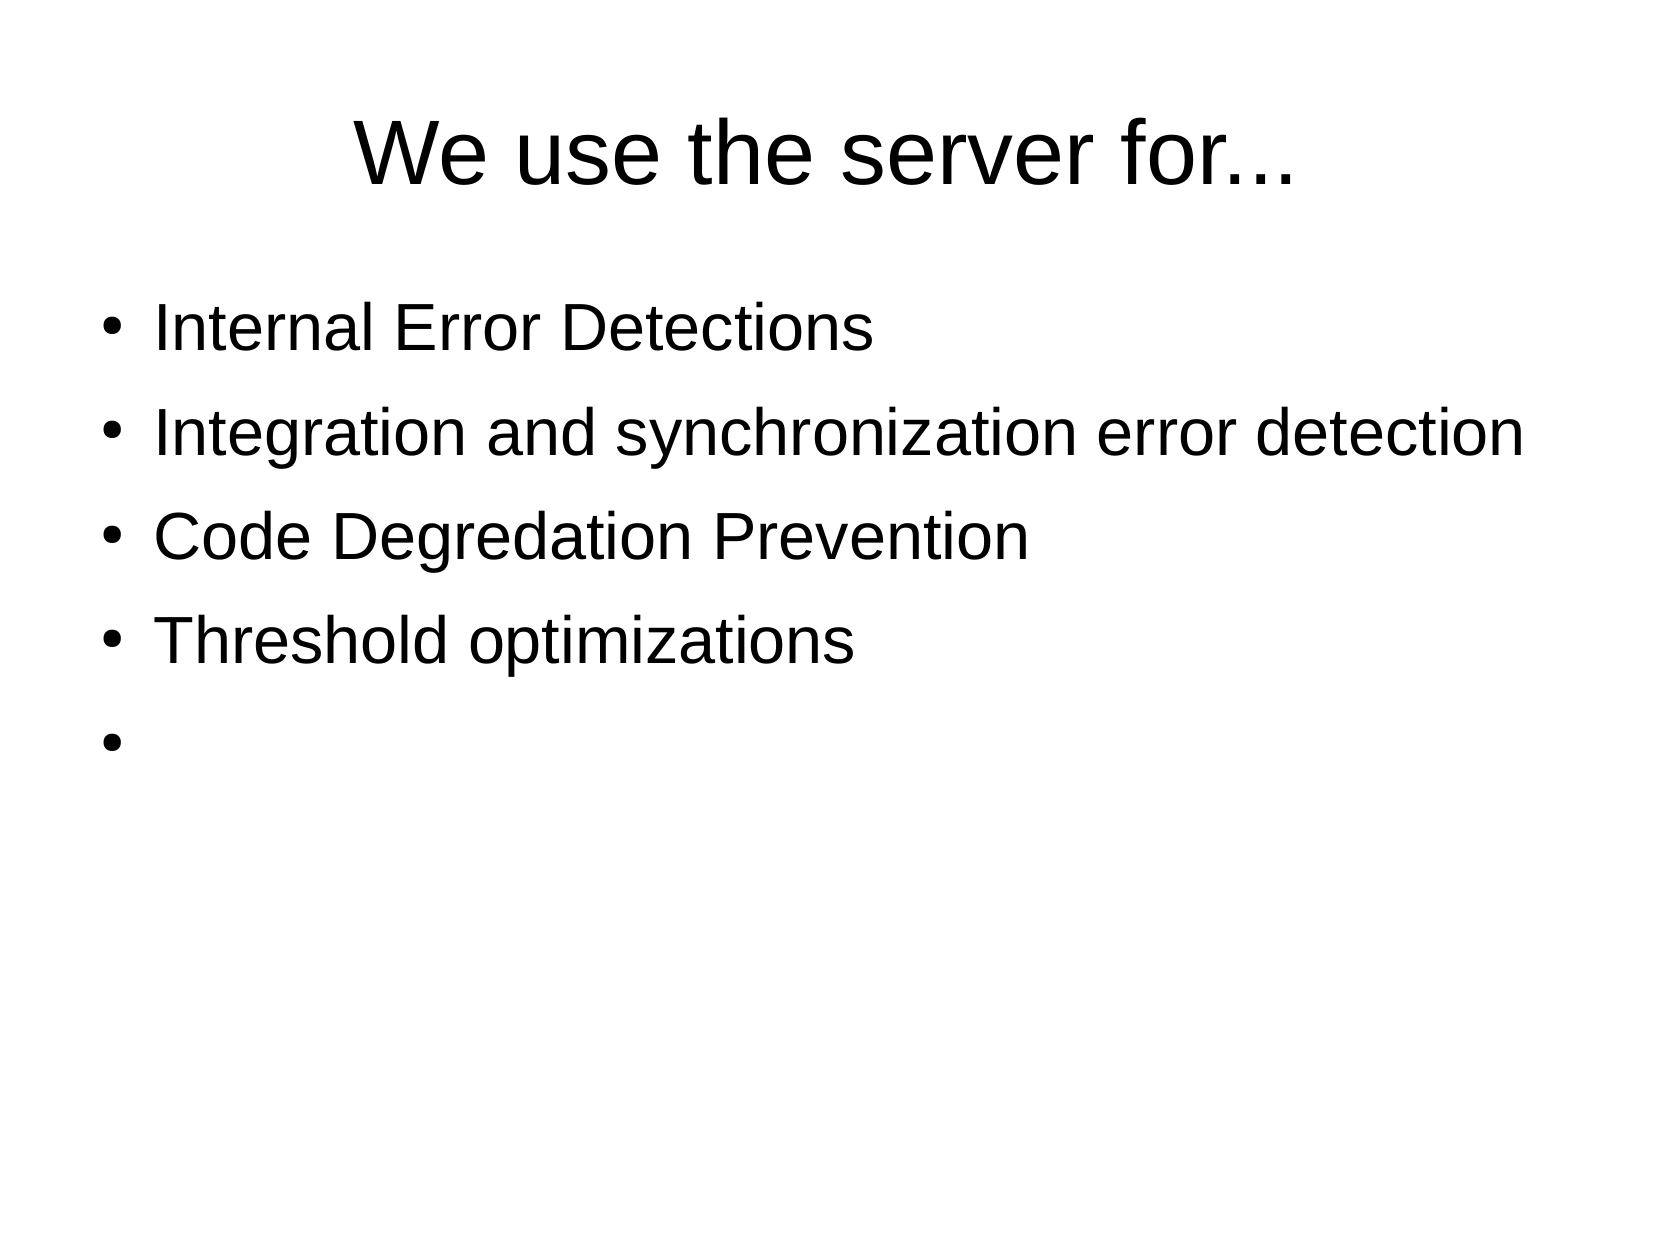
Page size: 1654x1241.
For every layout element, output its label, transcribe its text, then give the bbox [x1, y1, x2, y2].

list Internal Error Detections Integration and synchronization error detection Code Degredation Prevention Threshold optimizations [82, 290, 1571, 1010]
title We use the server for... [82, 49, 1571, 257]
